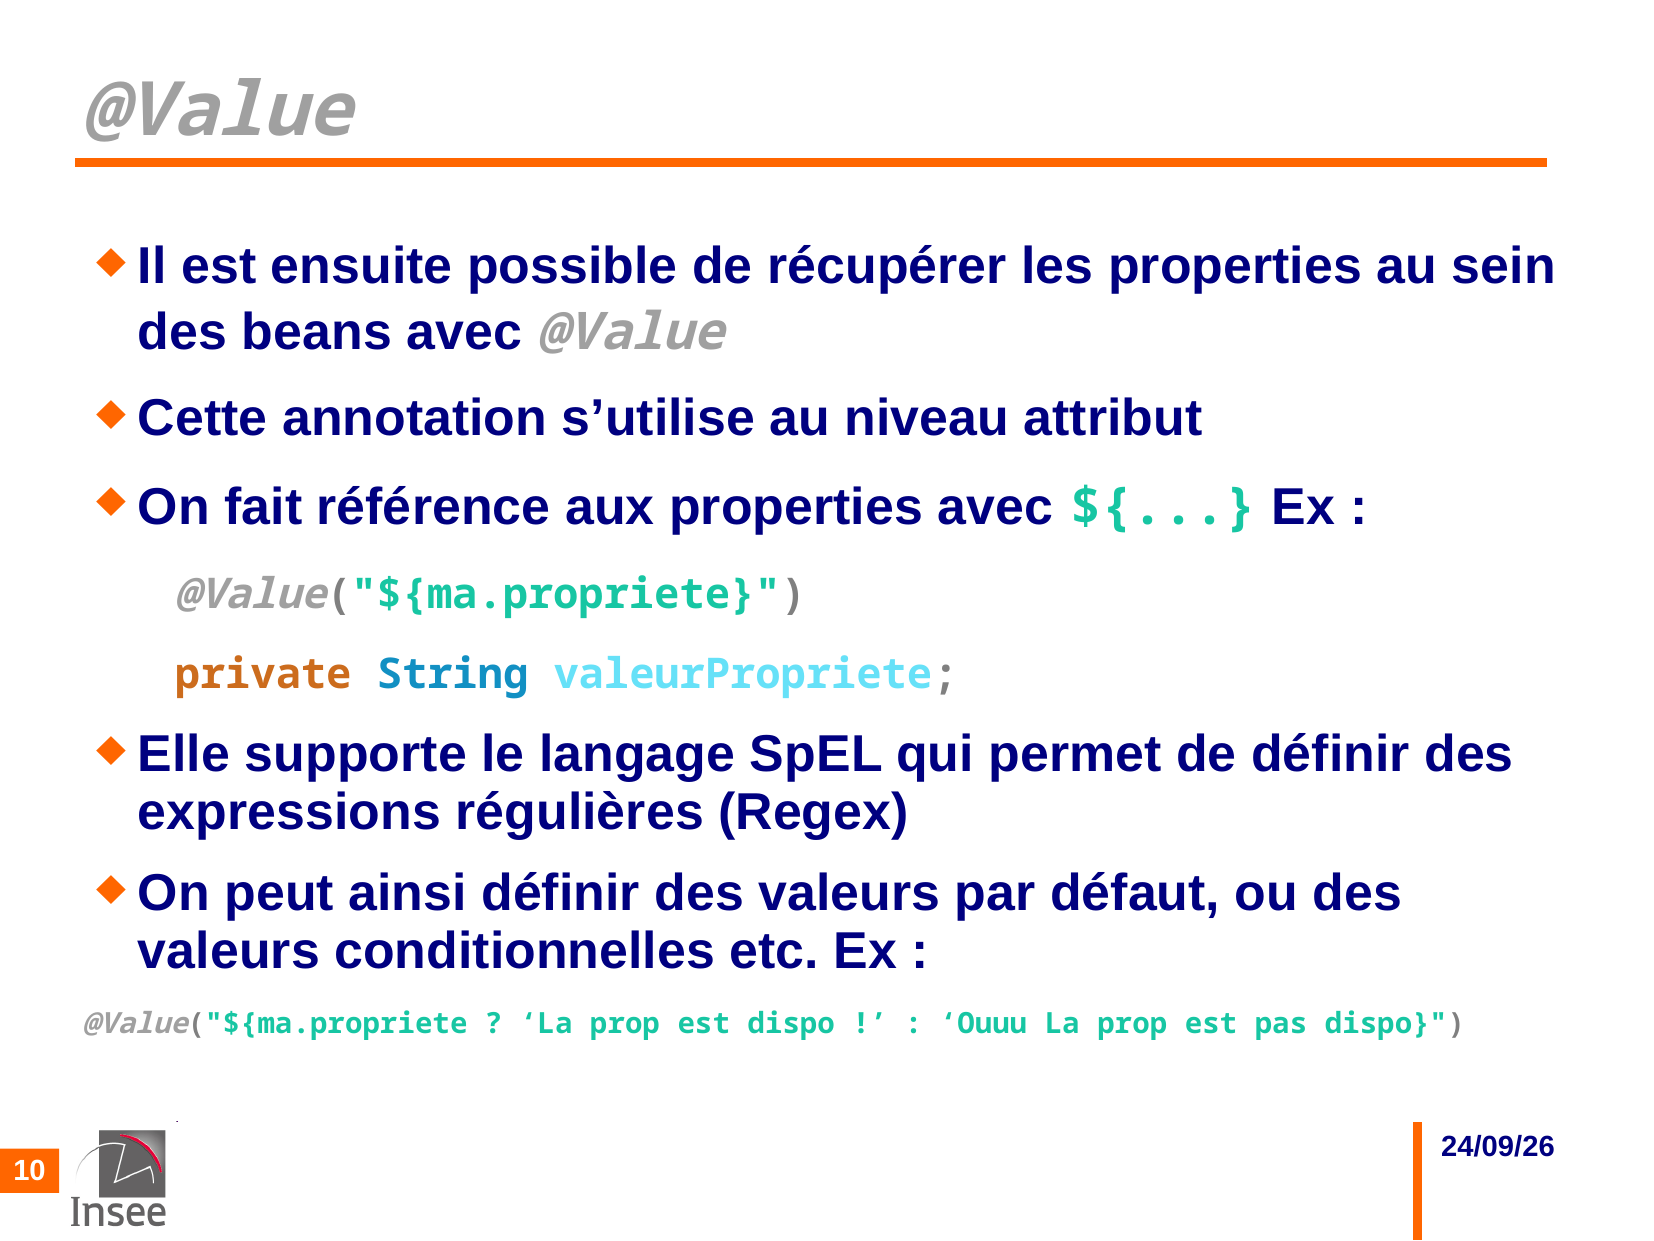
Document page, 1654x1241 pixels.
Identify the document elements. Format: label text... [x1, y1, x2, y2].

list Il est ensuite possible de récupérer les properties au sein des beans avec @Value Cette annotation s’utilise au niveau attribut On fait référence aux properties avec ${...} Ex : @Value("${ma.propriete}") private String valeurPropriete; Elle supporte le langage SpEL qui permet de définir des expressions régulières (Regex) On peut ainsi définir des valeurs par défaut, ou des valeurs conditionnelles etc. Ex : @Value("${ma.propriete ? ‘La prop est dispo !’ : ‘Ouuu La prop est pas dispo}") [82, 236, 1571, 1052]
title @Value [82, 49, 1619, 163]
picture [62, 1121, 178, 1241]
